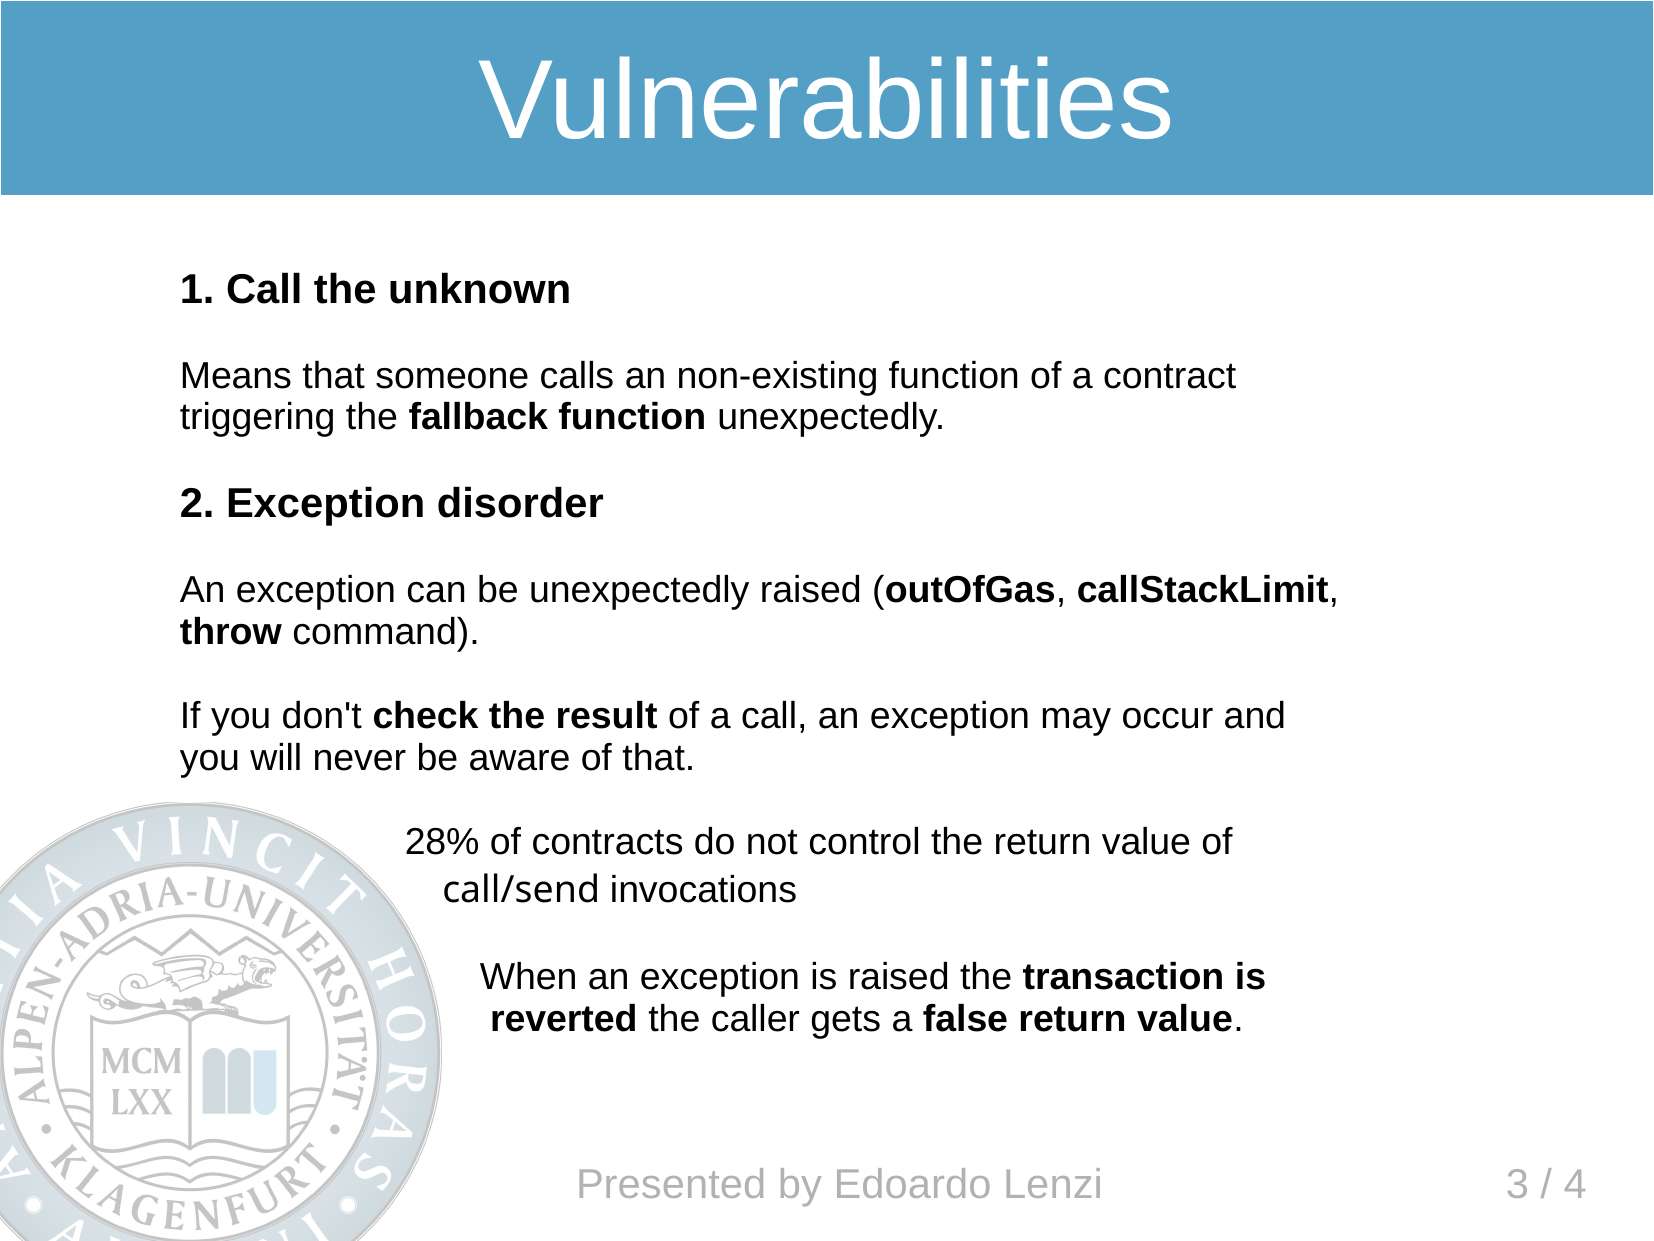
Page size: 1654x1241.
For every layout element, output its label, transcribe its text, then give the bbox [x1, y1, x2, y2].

text_box 1. Call the unknown Means that someone calls an non-existing function of a contract triggering the fallback function unexpectedly. 2. Exception disorder An exception can be unexpectedly raised (outOfGas, callStackLimit, throw command). If you don't check the result of a call, an exception may occur and you will never be aware of that. 28% of contracts do not control the return value of call/send invocations When an exception is raised the transaction is reverted the caller gets a false return value. [165, 258, 1366, 1136]
text_box [0, 801, 452, 1241]
title Vulnerabilities [82, 0, 1571, 204]
list Presented by Edoardo Lenzi 3 / 4 [505, 1160, 1654, 1241]
text_box [1571, 0, 1654, 196]
text_box [0, 0, 82, 196]
